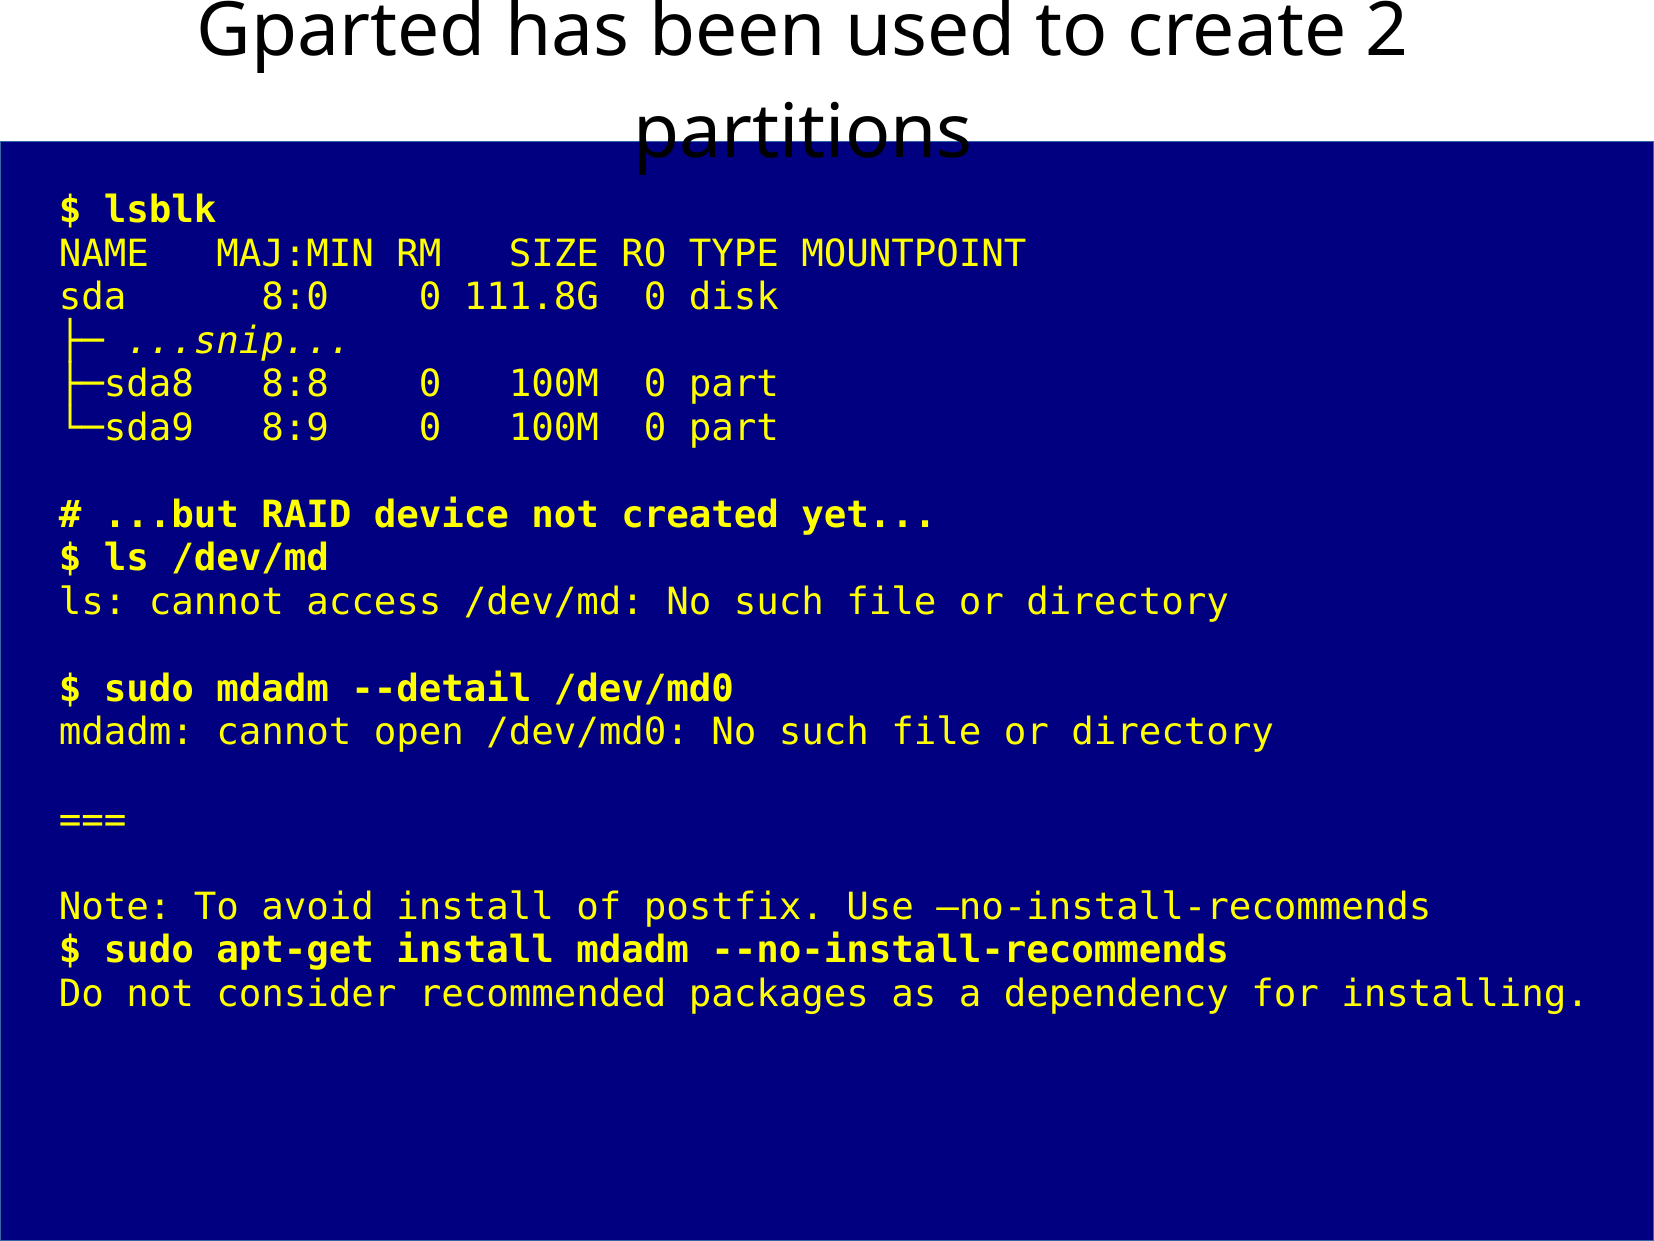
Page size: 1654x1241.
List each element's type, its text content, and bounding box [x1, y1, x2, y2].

text_box $ lsblk NAME MAJ:MIN RM SIZE RO TYPE MOUNTPOINT sda 8:0 0 111.8G 0 disk ├─ ...snip... ├─sda8 8:8 0 100M 0 part └─sda9 8:9 0 100M 0 part # ...but RAID device not created yet... $ ls /dev/md ls: cannot access /dev/md: No such file or directory $ sudo mdadm --detail /dev/md0 mdadm: cannot open /dev/md0: No such file or directory === Note: To avoid install of postfix. Use –no-install-recommends $ sudo apt-get install mdadm --no-install-recommends Do not consider recommended packages as a dependency for installing. [0, 141, 1654, 1241]
title Gparted has been used to create 2 partitions [59, 36, 1548, 119]
